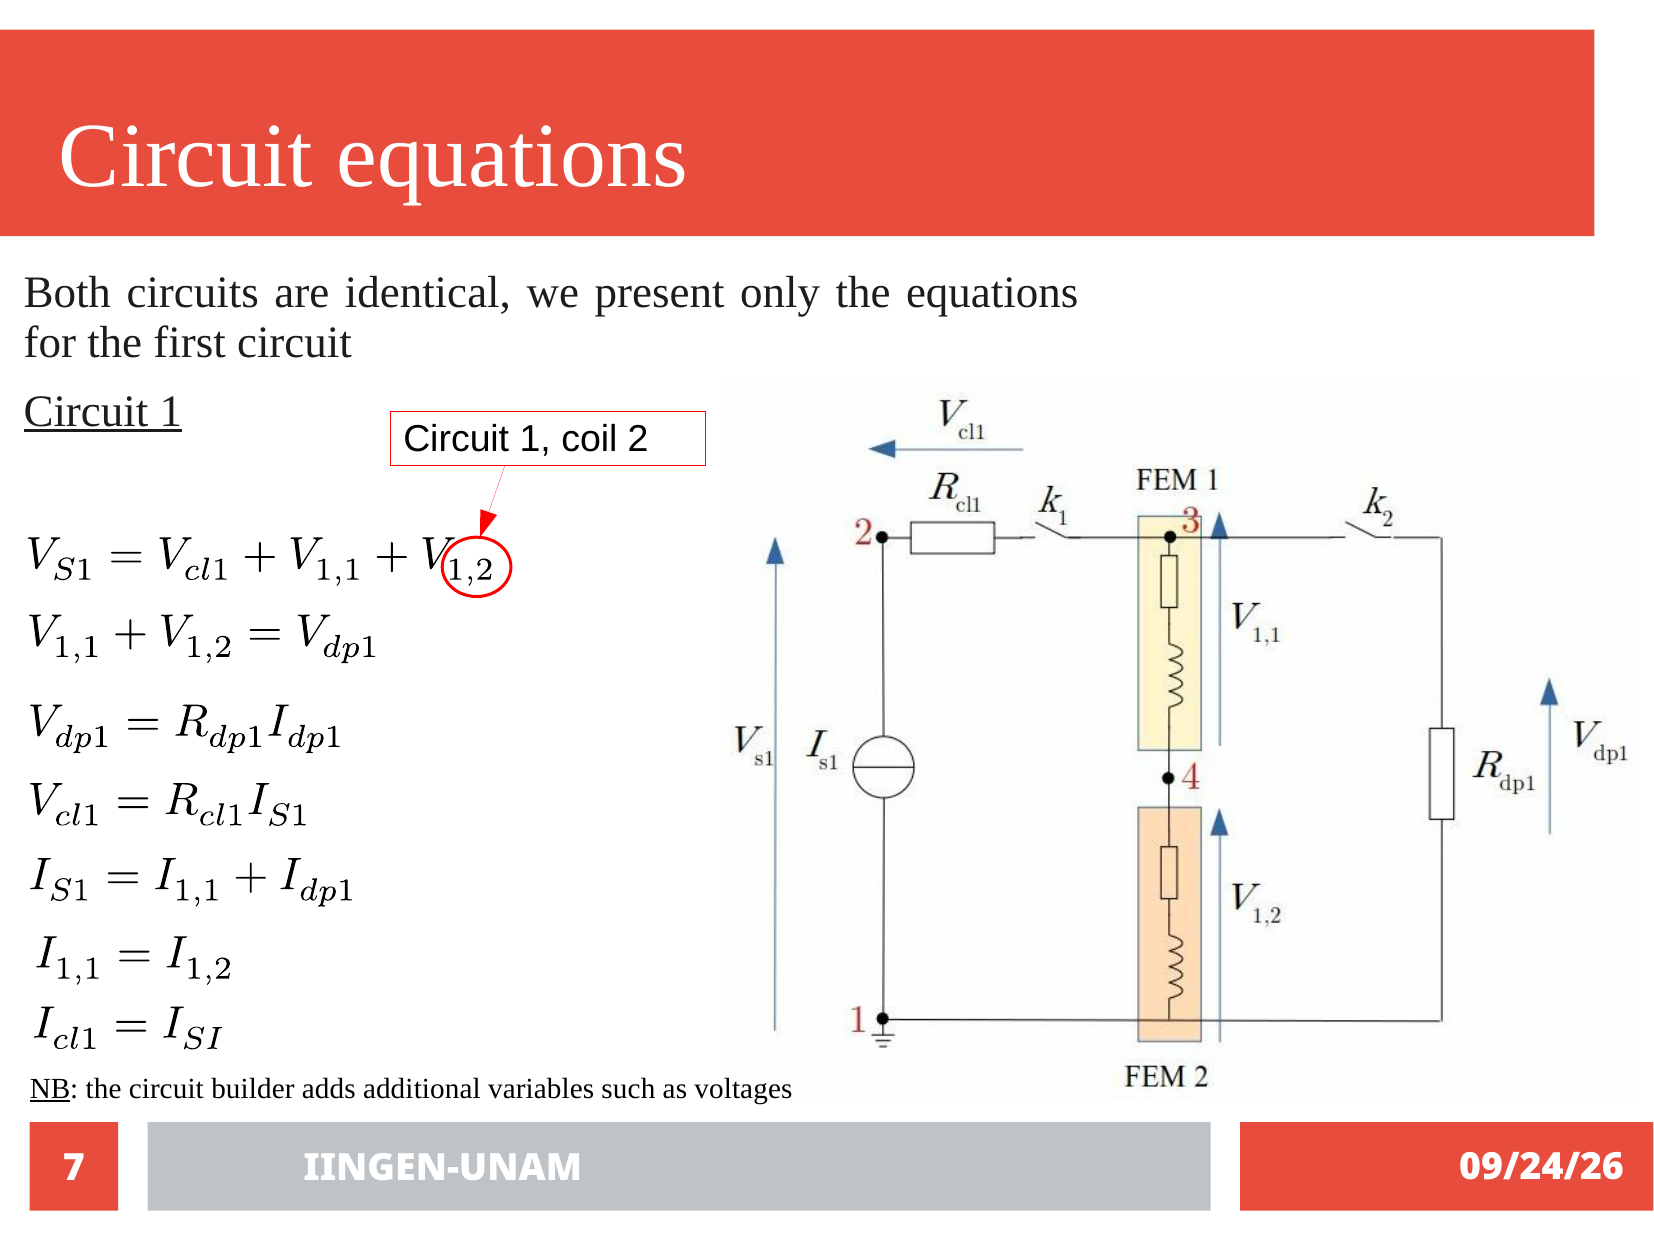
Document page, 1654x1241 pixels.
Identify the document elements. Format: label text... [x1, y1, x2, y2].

text_box [341, 642, 359, 664]
text_box [30, 858, 52, 890]
text_box [115, 619, 146, 650]
text_box [244, 541, 276, 573]
text_box [175, 704, 208, 737]
text_box [422, 537, 455, 570]
text_box [85, 635, 98, 657]
text_box [215, 635, 231, 657]
text_box [300, 878, 318, 901]
text_box [70, 1026, 78, 1050]
text_box [249, 725, 262, 747]
text_box [207, 1027, 223, 1049]
text_box [216, 803, 224, 826]
title Circuit equations [59, 59, 1595, 207]
text_box [154, 858, 177, 890]
text_box [209, 724, 227, 748]
text_box [363, 635, 376, 657]
text_box [78, 558, 91, 580]
text_box [76, 974, 81, 985]
text_box [54, 557, 75, 581]
text_box [183, 1026, 205, 1050]
text_box [206, 974, 211, 985]
text_box [74, 653, 79, 664]
text_box [305, 732, 324, 754]
text_box [268, 704, 290, 736]
text_box [29, 614, 62, 647]
text_box NB: the circuit builder adds additional variables such as voltages [15, 1065, 886, 1113]
text_box [35, 936, 58, 968]
text_box [53, 1034, 68, 1050]
text_box [30, 704, 63, 737]
text_box [27, 537, 61, 570]
text_box [215, 957, 230, 979]
text_box [336, 575, 341, 586]
text_box [50, 878, 72, 902]
text_box [323, 634, 341, 658]
text_box [33, 1006, 55, 1038]
text_box [75, 879, 88, 901]
text_box [72, 803, 80, 826]
text_box [280, 858, 302, 890]
text_box [30, 783, 63, 816]
text_box [248, 783, 270, 815]
text_box [188, 635, 201, 657]
text_box [449, 558, 462, 580]
text_box [227, 732, 246, 754]
text_box [206, 653, 211, 664]
text_box [468, 575, 473, 586]
text_box [73, 732, 92, 754]
text_box [160, 614, 194, 647]
text_box [215, 558, 227, 580]
text_box [201, 557, 210, 580]
text_box [83, 1027, 96, 1049]
text_box [159, 537, 192, 570]
text_box [200, 811, 214, 826]
text_box [477, 558, 492, 580]
text_box [205, 879, 218, 901]
text_box Circuit 1, coil 2 [390, 411, 706, 466]
text_box [290, 537, 323, 570]
text_box [317, 558, 330, 580]
text_box [269, 803, 290, 826]
text_box [86, 957, 99, 979]
text_box [235, 862, 266, 893]
list Both circuits are identical, we present only the equations for the first circuit Circuit 1 [23, 267, 1081, 438]
text_box [176, 879, 189, 901]
text_box [165, 783, 198, 816]
text_box [328, 725, 340, 747]
text_box [188, 957, 200, 979]
text_box [58, 957, 70, 979]
text_box [340, 879, 352, 901]
text_box [163, 1006, 185, 1038]
text_box [55, 811, 70, 826]
text_box [346, 558, 359, 580]
picture [720, 382, 1640, 1101]
text_box [166, 936, 188, 968]
text_box [95, 725, 108, 747]
text_box [229, 804, 242, 826]
text_box [55, 724, 73, 748]
text_box [318, 886, 336, 907]
text_box [293, 804, 306, 826]
text_box [297, 614, 331, 647]
text_box [185, 565, 200, 581]
text_box [288, 724, 305, 748]
text_box [195, 896, 200, 907]
text_box [85, 804, 98, 826]
text_box [376, 541, 408, 573]
text_box [56, 635, 69, 657]
